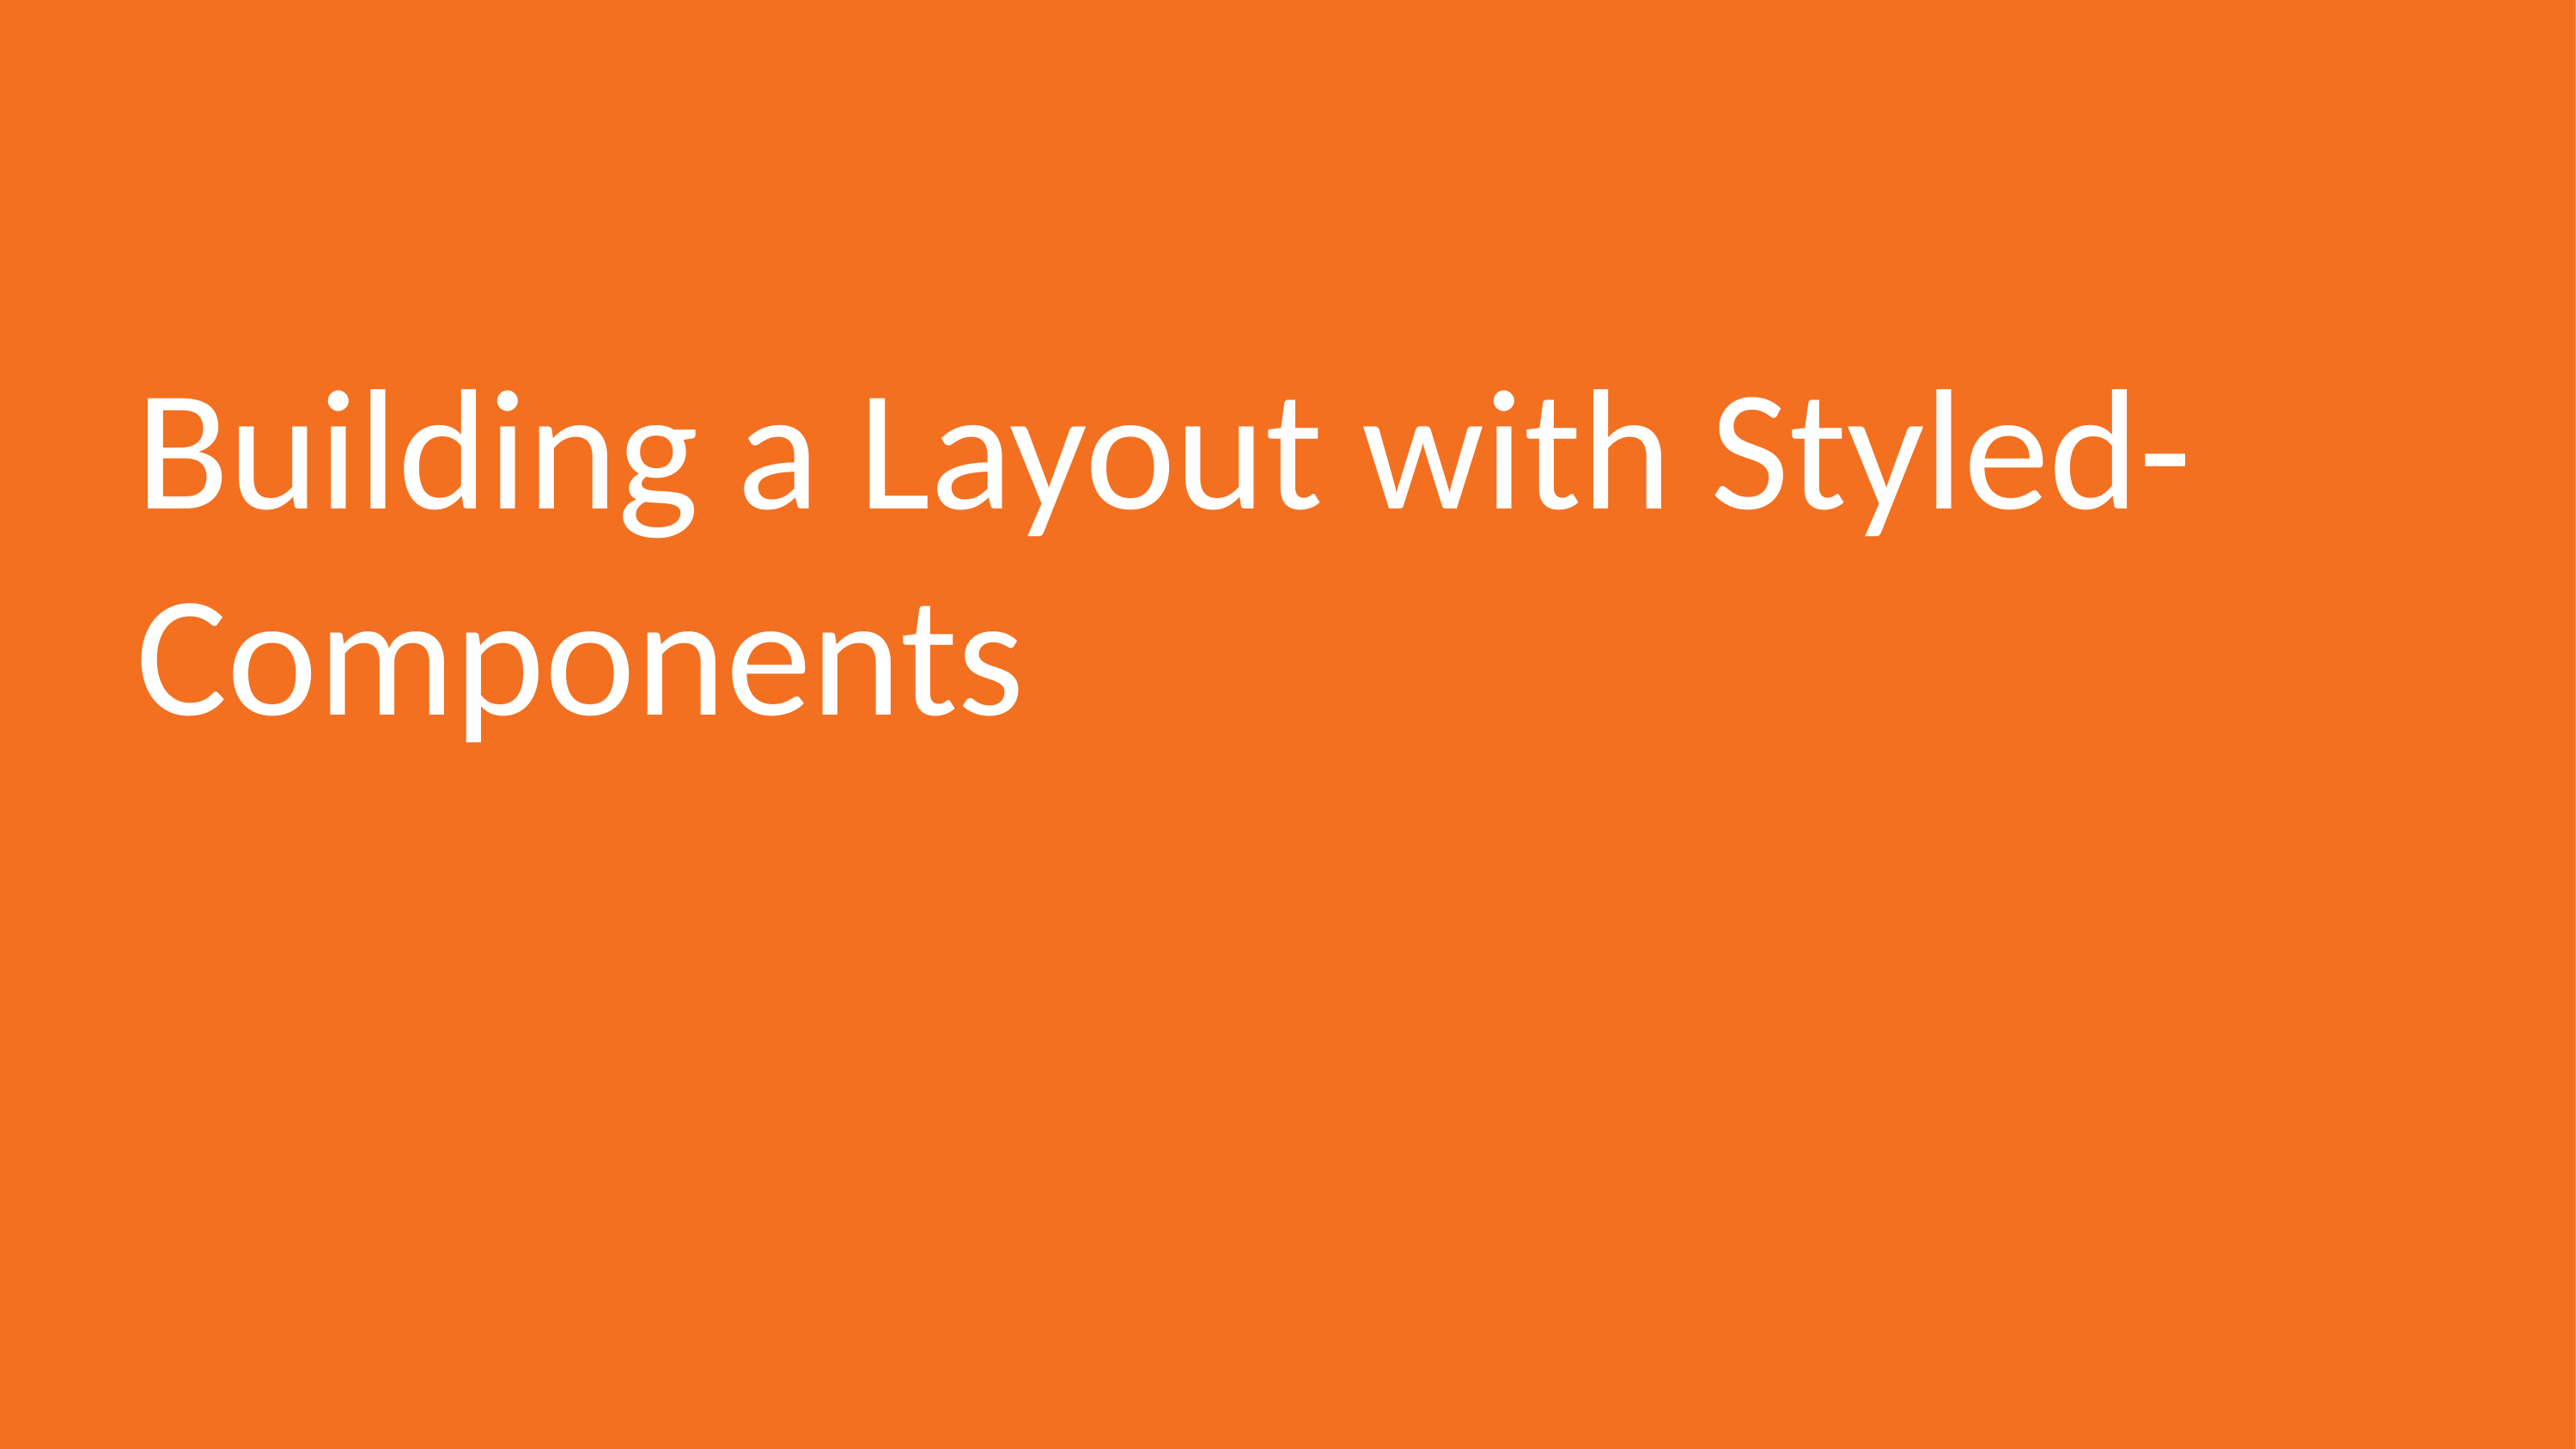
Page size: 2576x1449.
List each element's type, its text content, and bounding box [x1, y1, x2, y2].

title Building a Layout with Styled-Components [110, 512, 2427, 776]
